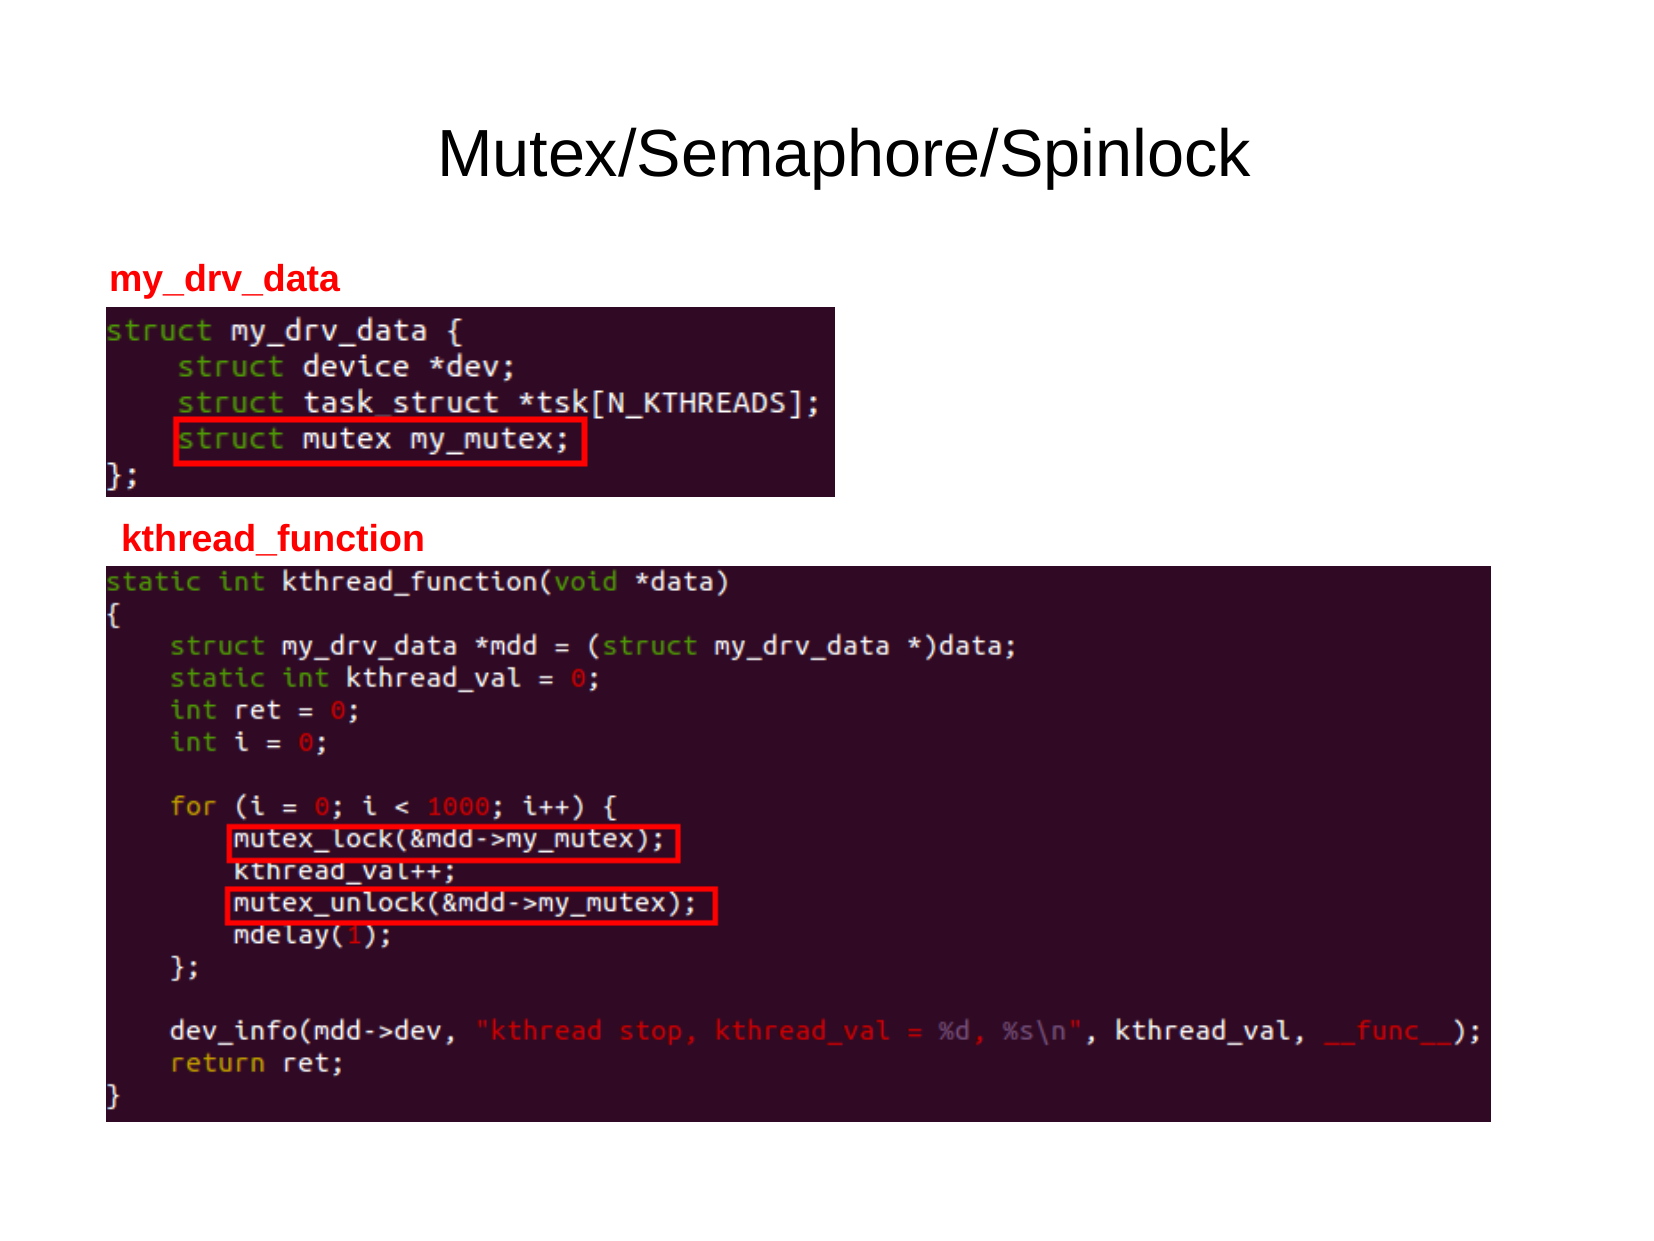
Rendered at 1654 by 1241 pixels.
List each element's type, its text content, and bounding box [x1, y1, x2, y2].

text_box my_drv_data [94, 250, 544, 308]
text_box kthread_function [106, 510, 804, 567]
picture [106, 566, 1491, 1123]
picture [106, 307, 835, 497]
title Mutex/Semaphore/Spinlock [82, 49, 1571, 257]
